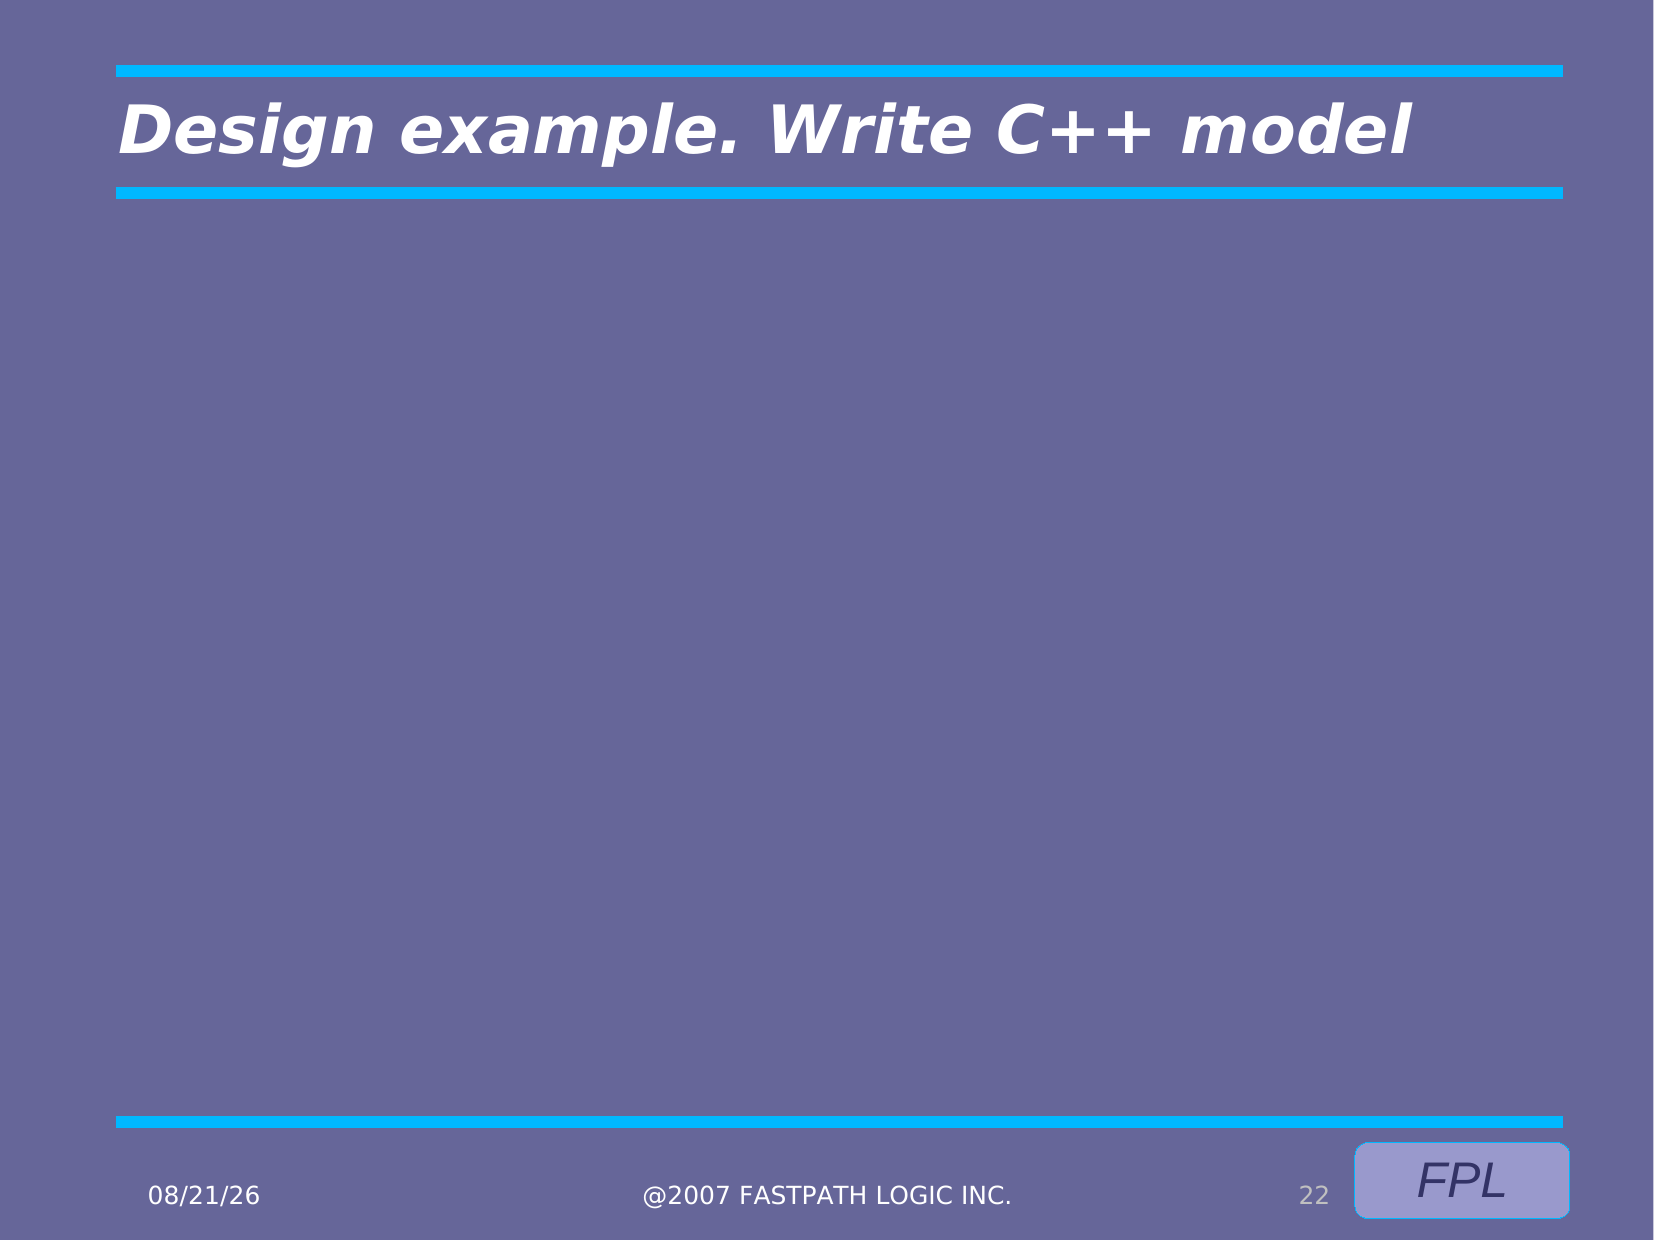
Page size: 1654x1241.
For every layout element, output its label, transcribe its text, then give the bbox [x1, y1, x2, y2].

title Design example. Write C++ model [118, 41, 1531, 219]
